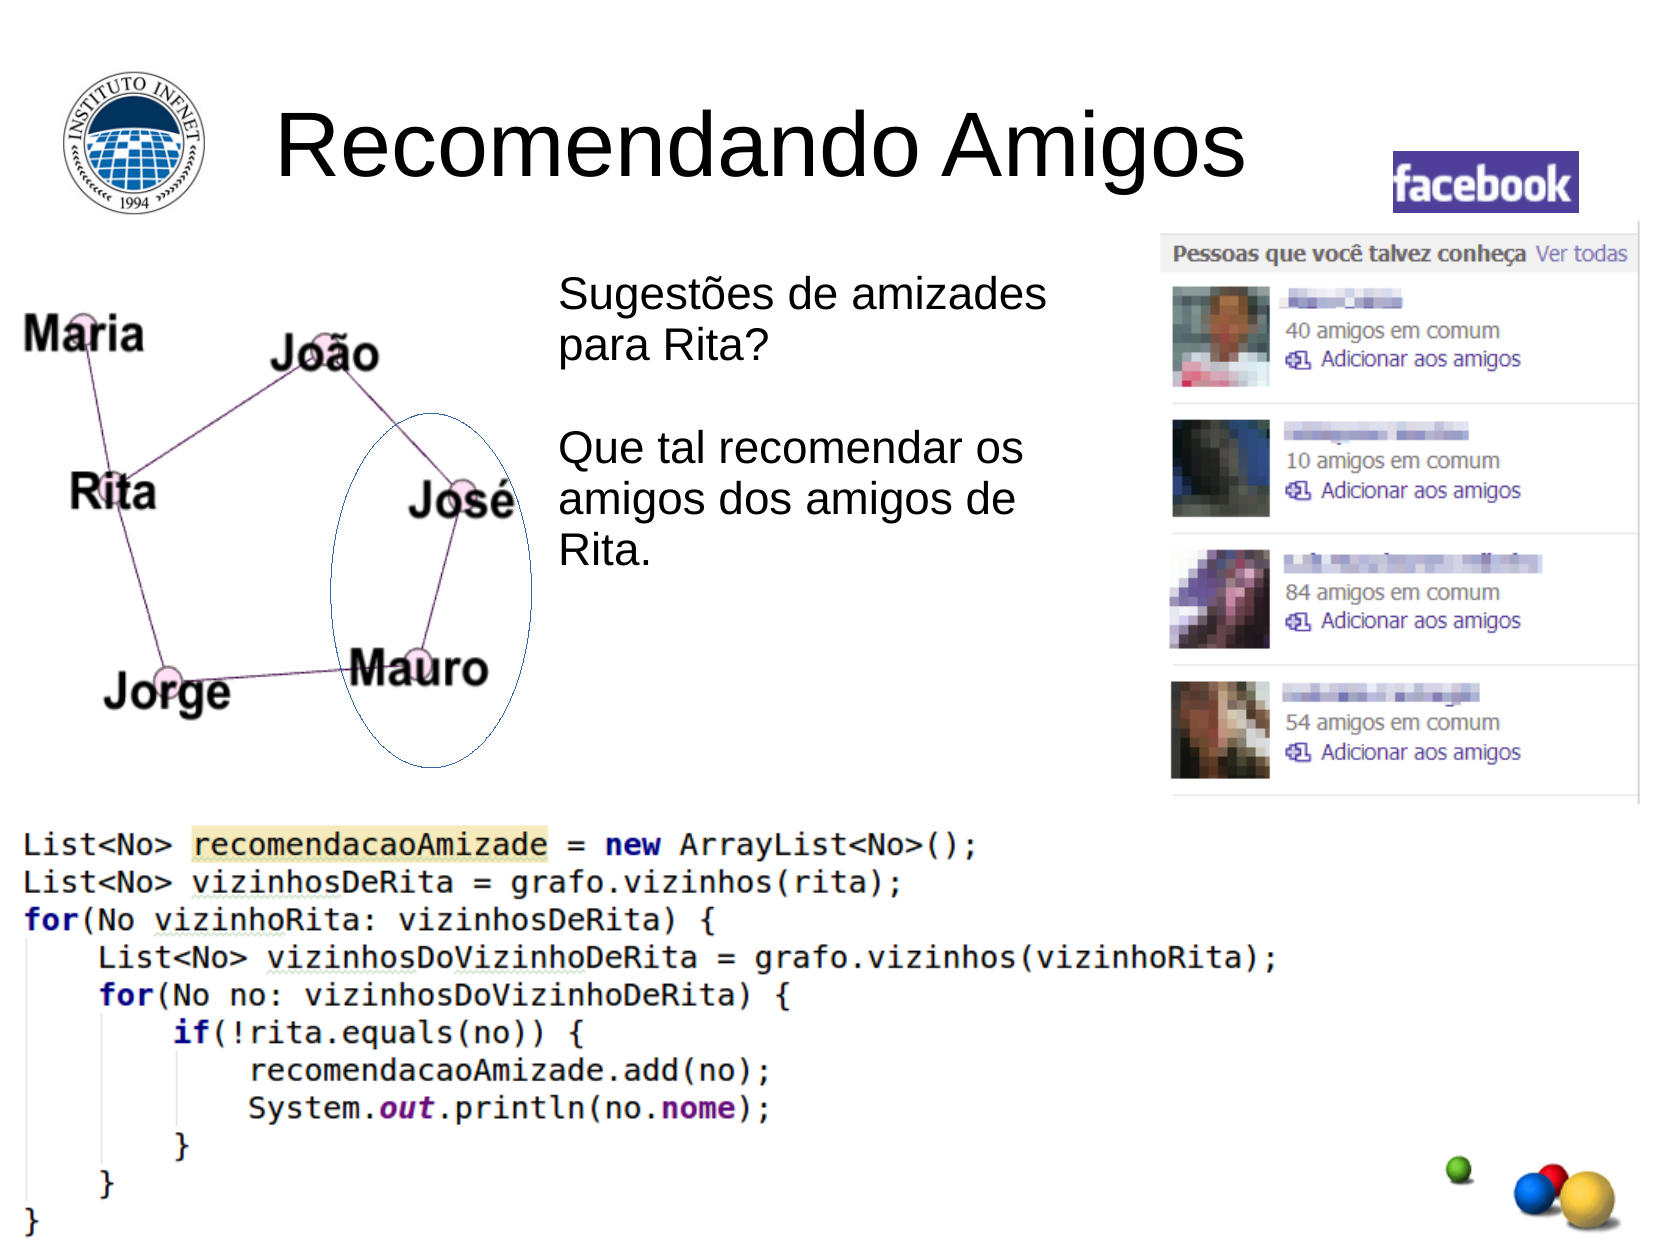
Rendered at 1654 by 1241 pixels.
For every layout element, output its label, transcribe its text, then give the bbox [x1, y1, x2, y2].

picture [11, 294, 532, 745]
picture [482, 610, 532, 745]
picture [1423, 1151, 1647, 1235]
title Recomendando Amigos [118, 40, 1406, 249]
text_box [330, 413, 532, 768]
picture [1393, 151, 1579, 213]
text_box Sugestões de amizades para Rita? Que tal recomendar os amigos dos amigos de Rita. [543, 260, 1134, 583]
picture [15, 824, 1288, 1241]
picture [18, 58, 118, 227]
picture [1151, 221, 1643, 804]
